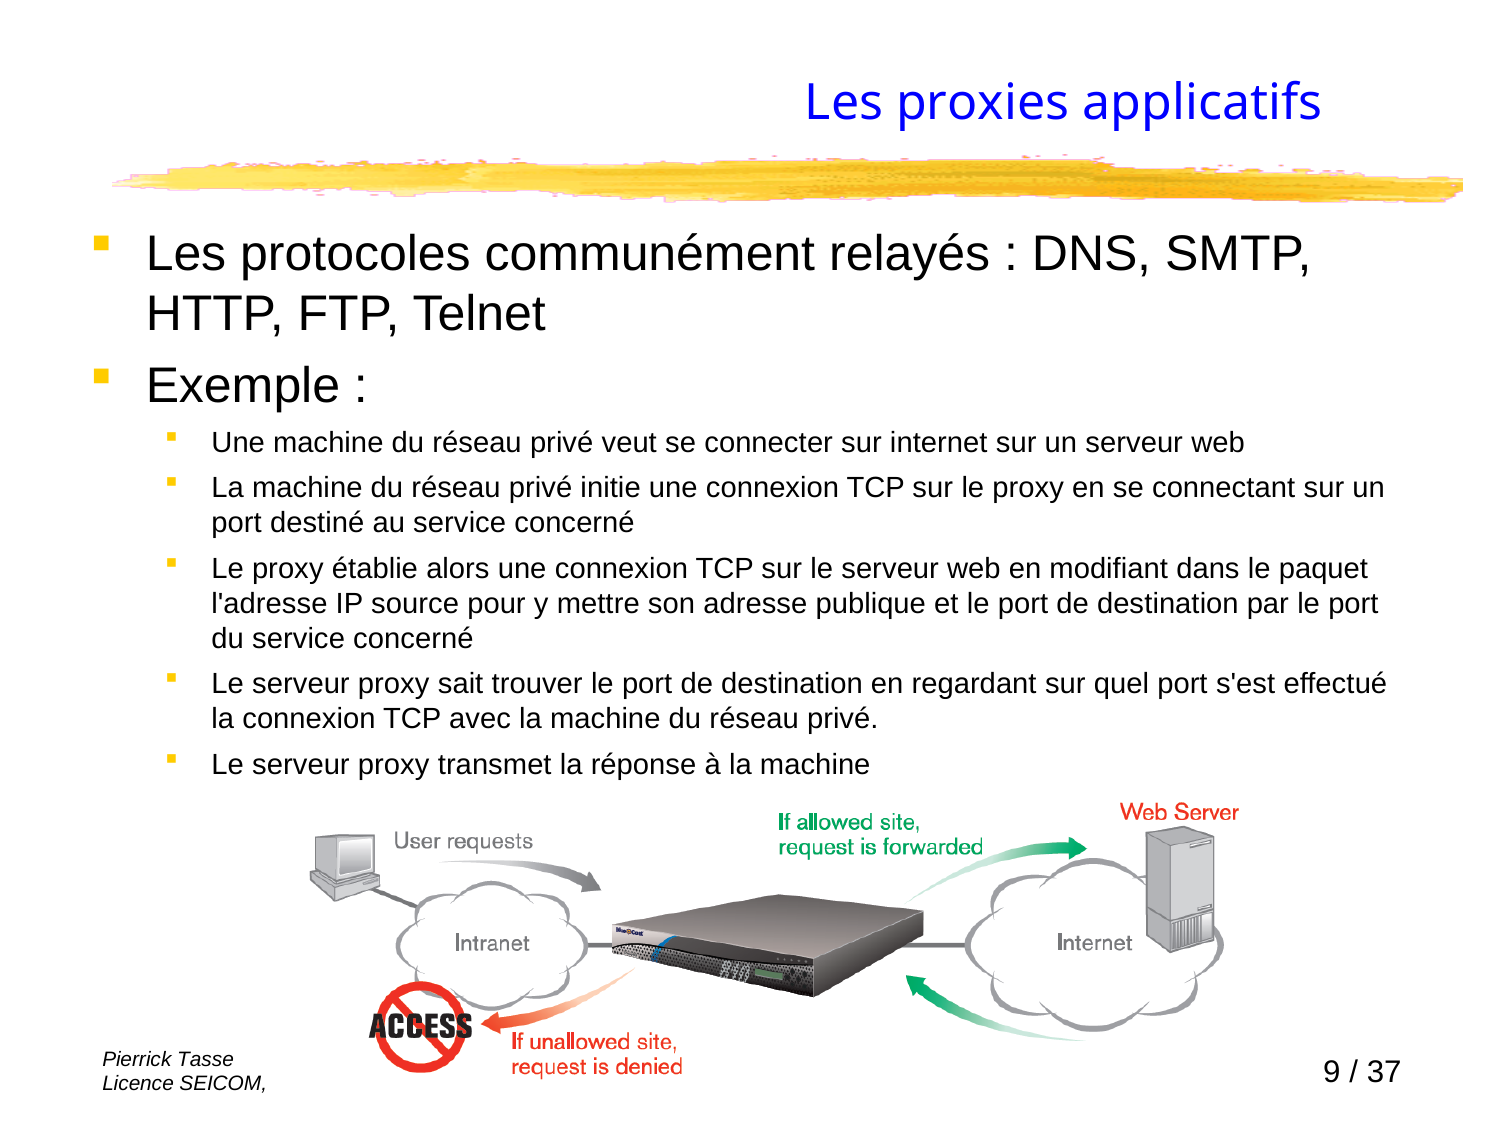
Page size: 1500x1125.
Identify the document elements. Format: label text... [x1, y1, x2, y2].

picture [112, 149, 1463, 213]
list Les protocoles communément relayés : DNS, SMTP, HTTP, FTP, Telnet Exemple : Une machine du réseau privé veut se connecter sur internet sur un serveur web La machine du réseau privé initie une connexion TCP sur le proxy en se connectant sur un port destiné au service concerné Le proxy établie alors une connexion TCP sur le serveur web en modifiant dans le paquet l'adresse IP source pour y mettre son adresse publique et le port de destination par le port du service concerné Le serveur proxy sait trouver le port de destination en regardant sur quel port s'est effectué la connexion TCP avec la machine du réseau privé. Le serveur proxy transmet la réponse à la machine [74, 212, 1417, 1004]
title Les proxies applicatifs [62, 37, 1338, 138]
picture [304, 796, 1248, 1090]
